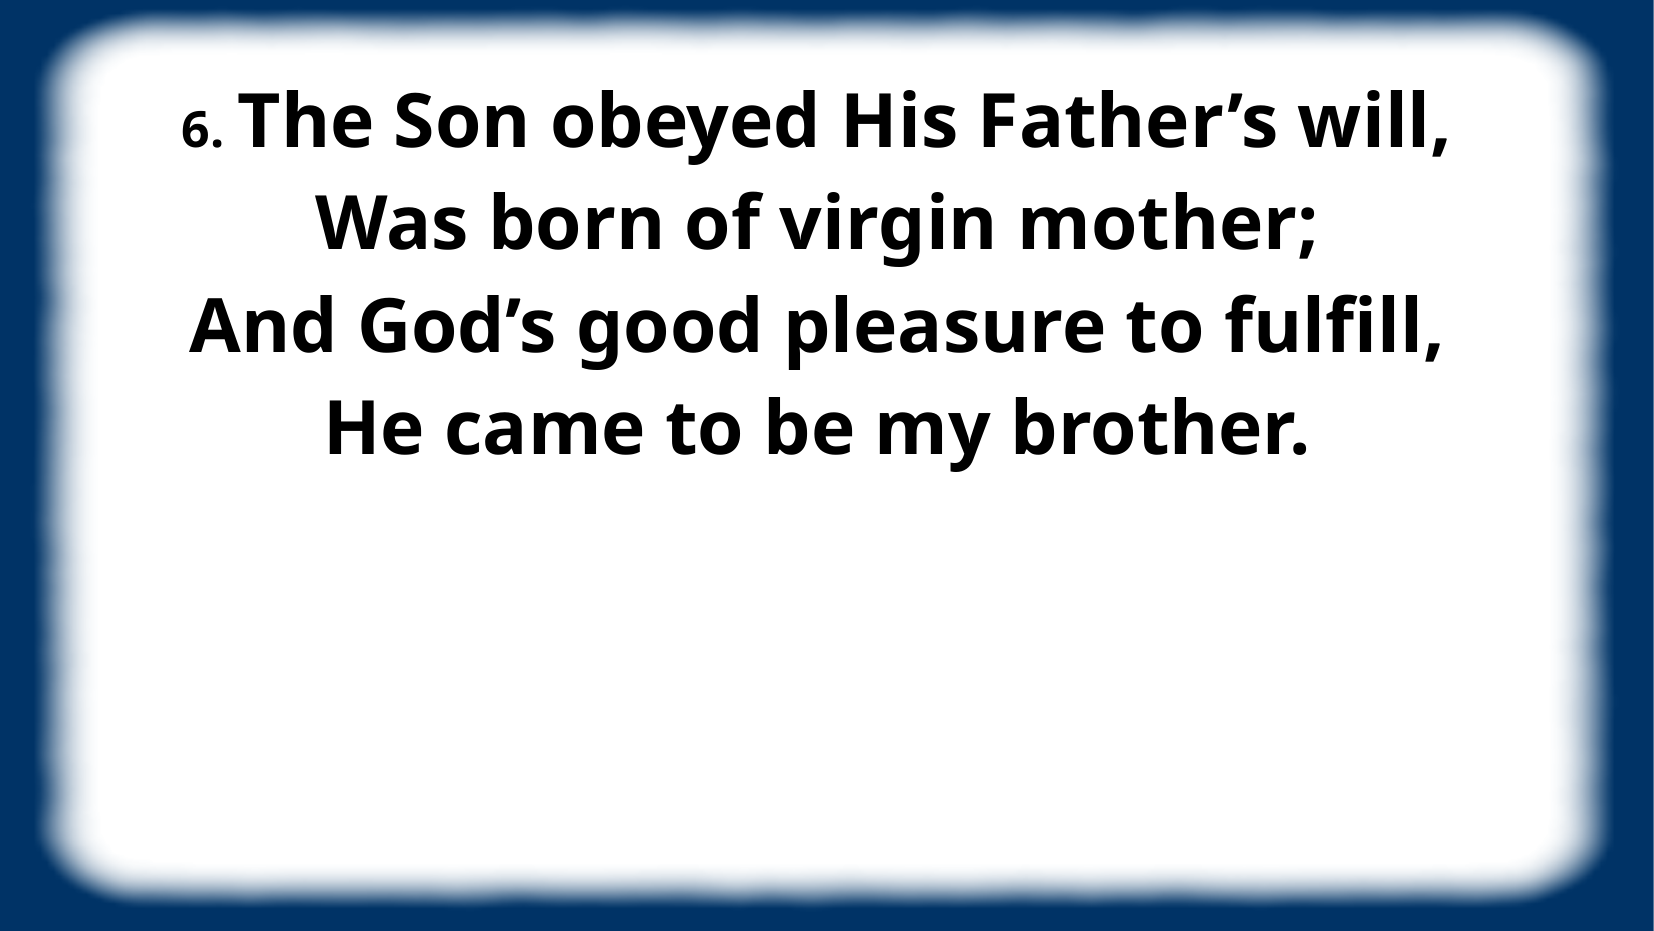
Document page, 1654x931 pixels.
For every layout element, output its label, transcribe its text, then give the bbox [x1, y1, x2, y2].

text_box 6. The Son obeyed His Father’s will, Was born of virgin mother; And God’s good pleasure to fulfill, He came to be my brother. [105, 60, 1531, 475]
picture [0, 0, 1654, 931]
